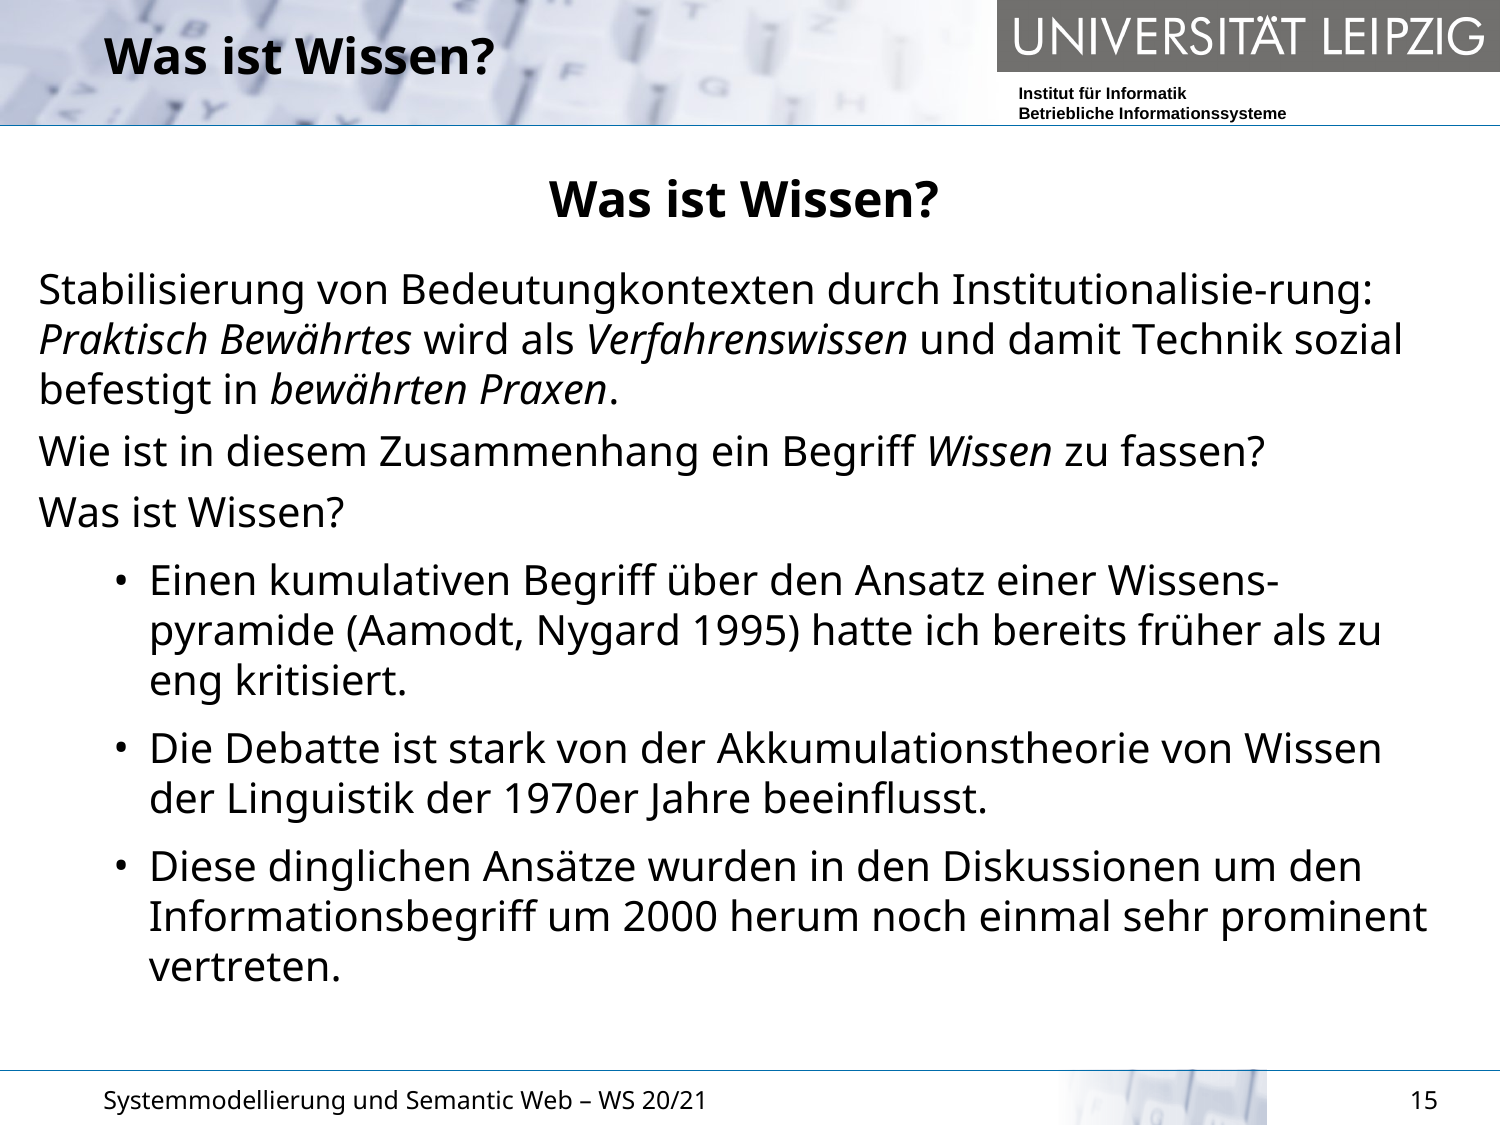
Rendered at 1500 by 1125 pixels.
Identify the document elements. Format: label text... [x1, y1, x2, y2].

text_box Was ist Wissen? Stabilisierung von Bedeutungkontexten durch Institutionalisie-rung: Praktisch Bewährtes wird als Verfahrenswissen und damit Technik sozial befestigt in bewährten Praxen. Wie ist in diesem Zusammenhang ein Begriff Wissen zu fassen? Was ist Wissen? Einen kumulativen Begriff über den Ansatz einer Wissens-pyramide (Aamodt, Nygard 1995) hatte ich bereits früher als zu eng kritisiert. Die Debatte ist stark von der Akkumulationstheorie von Wissen der Linguistik der 1970er Jahre beeinflusst. Diese dinglichen Ansätze wurden in den Diskussionen um den Informationsbegriff um 2000 herum noch einmal sehr prominent vertreten. [23, 159, 1465, 998]
picture [1057, 1071, 1267, 1125]
picture [0, 0, 1500, 125]
text_box Was ist Wissen? [90, 16, 510, 93]
